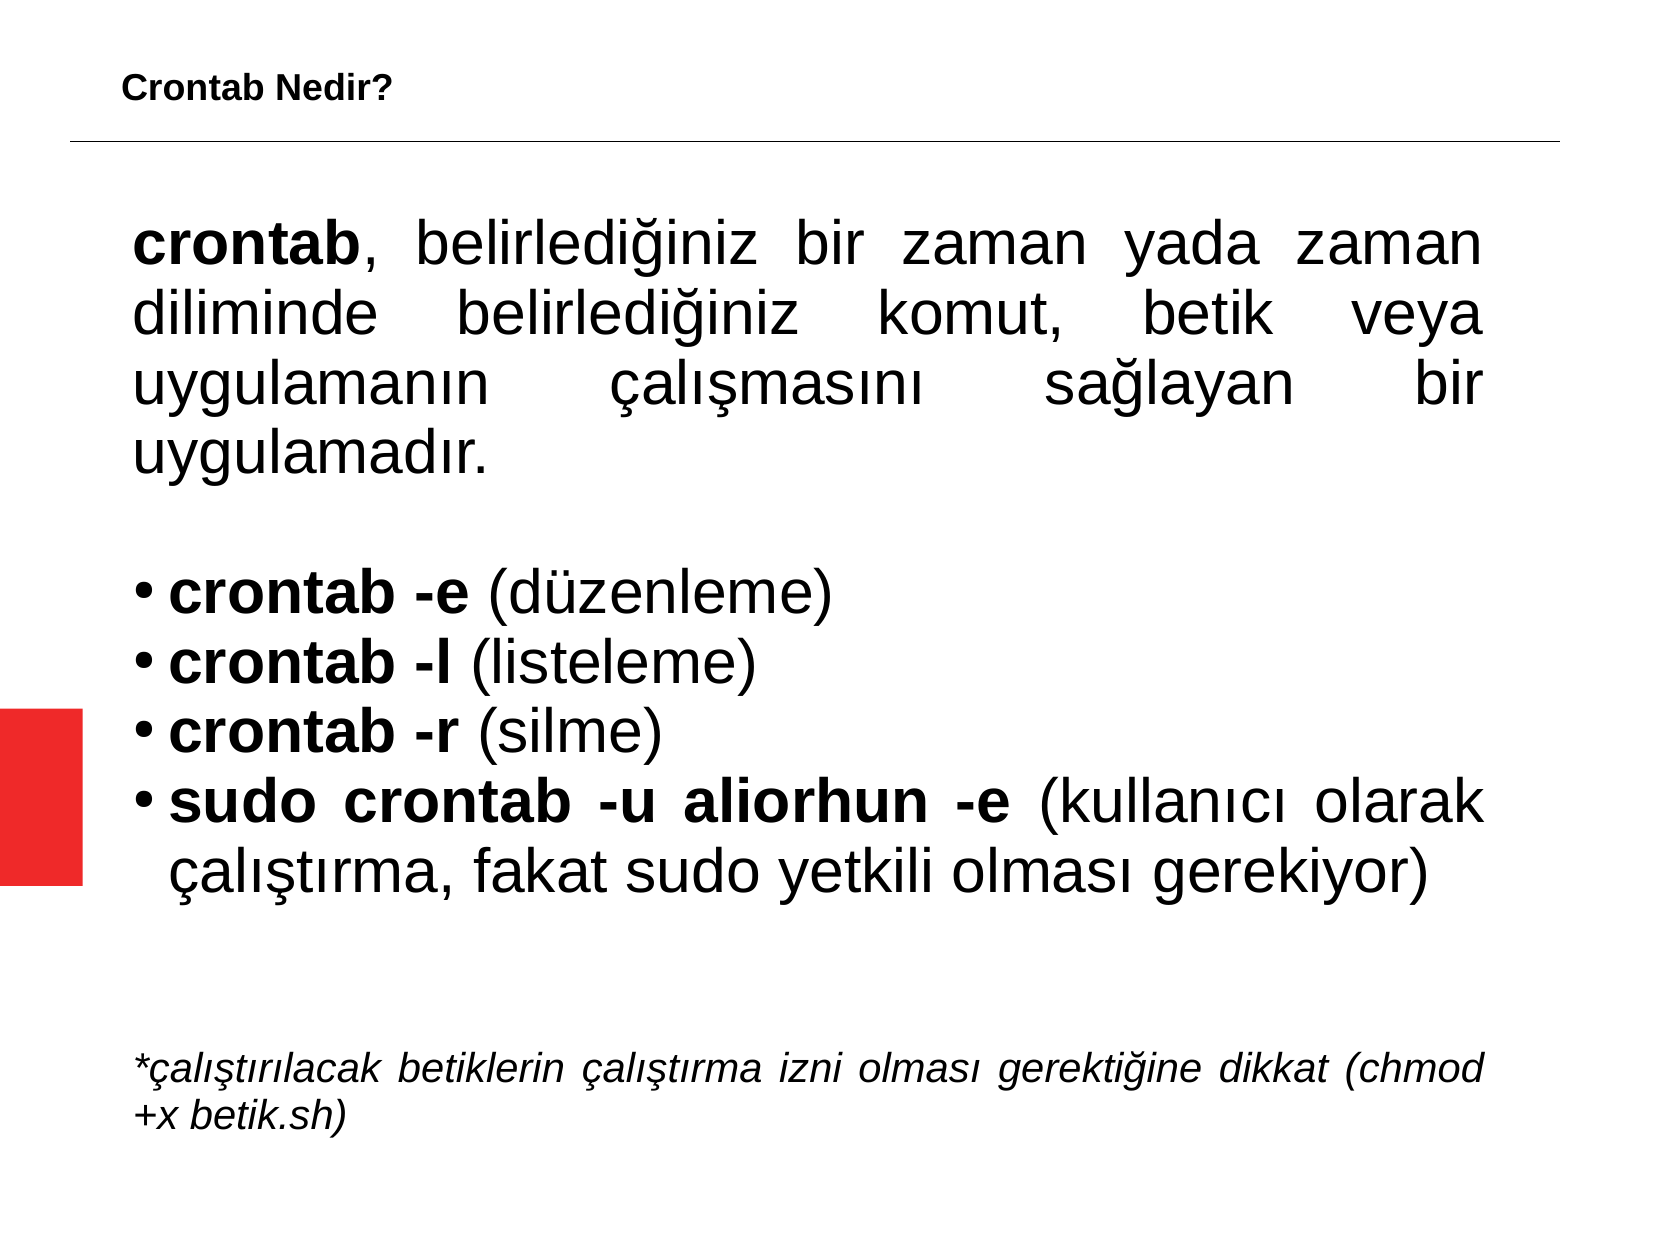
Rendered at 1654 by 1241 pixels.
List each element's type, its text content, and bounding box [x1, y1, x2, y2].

text_box Crontab Nedir? [106, 59, 1536, 116]
text_box crontab, belirlediğiniz bir zaman yada zaman diliminde belirlediğiniz komut, betik veya uygulamanın çalışmasını sağlayan bir uygulamadır. crontab -e (düzenleme) crontab -l (listeleme) crontab -r (silme) sudo crontab -u aliorhun -e (kullanıcı olarak çalıştırma, fakat sudo yetkili olması gerekiyor) *çalıştırılacak betiklerin çalıştırma izni olması gerektiğine dikkat (chmod +x betik.sh) [118, 200, 1501, 1146]
